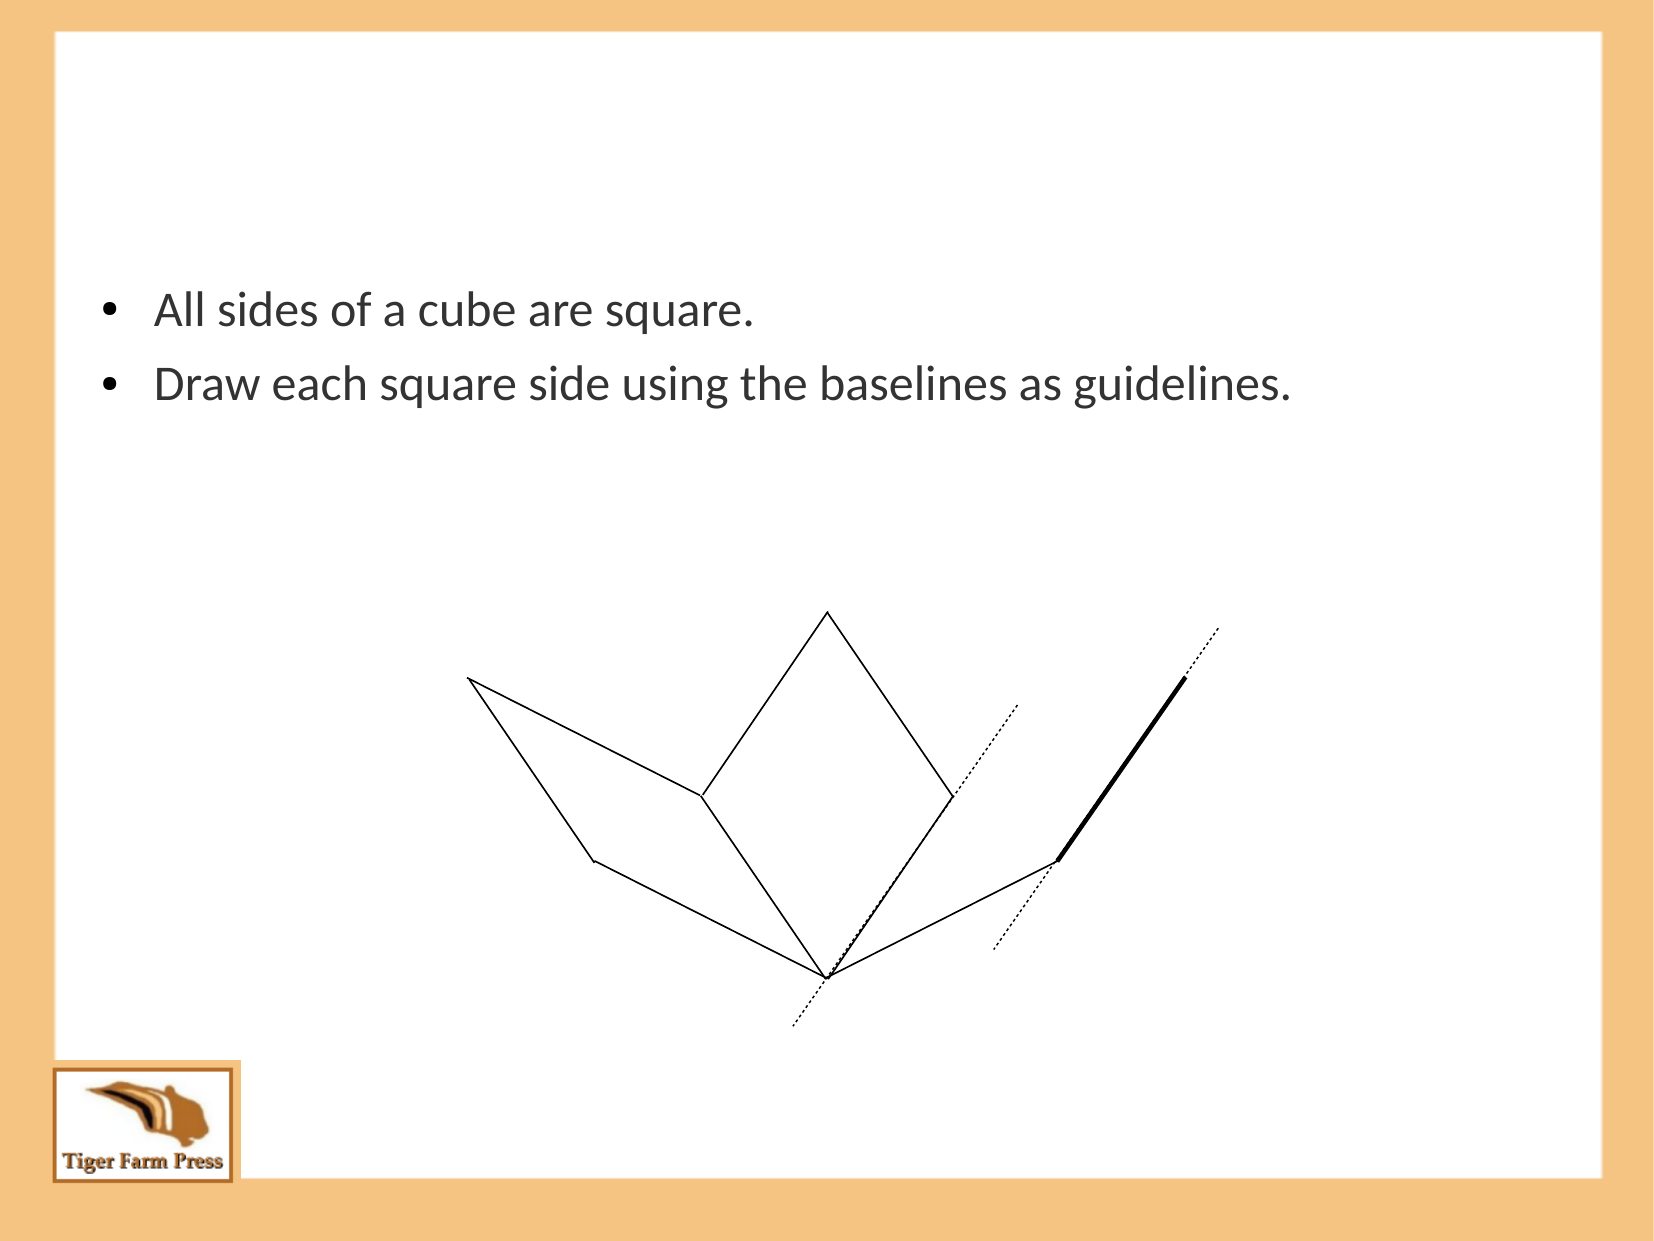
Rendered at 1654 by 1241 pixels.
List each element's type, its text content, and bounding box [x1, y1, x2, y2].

picture [0, 0, 1654, 1241]
list All sides of a cube are square. Draw each square side using the baselines as guidelines. [83, 290, 1572, 1109]
